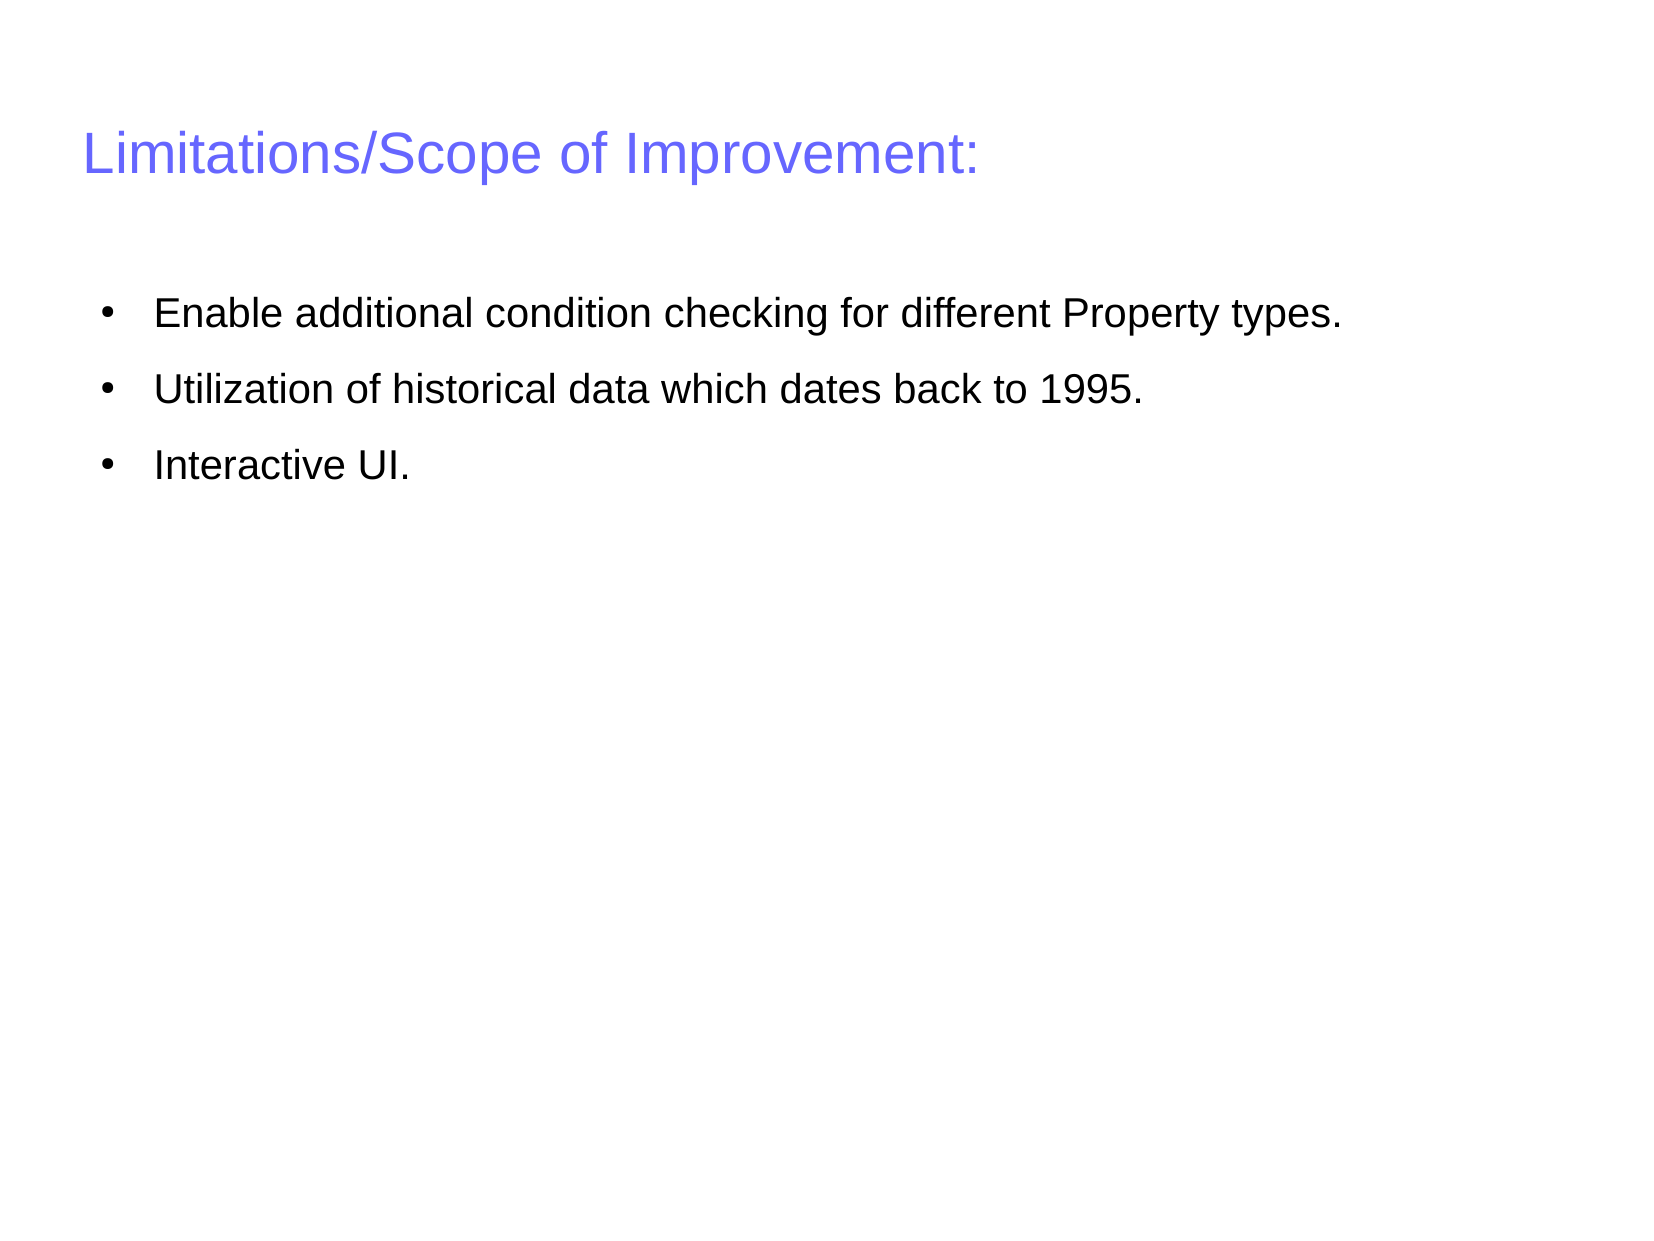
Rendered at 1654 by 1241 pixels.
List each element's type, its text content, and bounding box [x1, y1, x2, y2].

title Limitations/Scope of Improvement: [82, 49, 1571, 257]
list Enable additional condition checking for different Property types. Utilization of historical data which dates back to 1995. Interactive UI. [82, 290, 1571, 1109]
